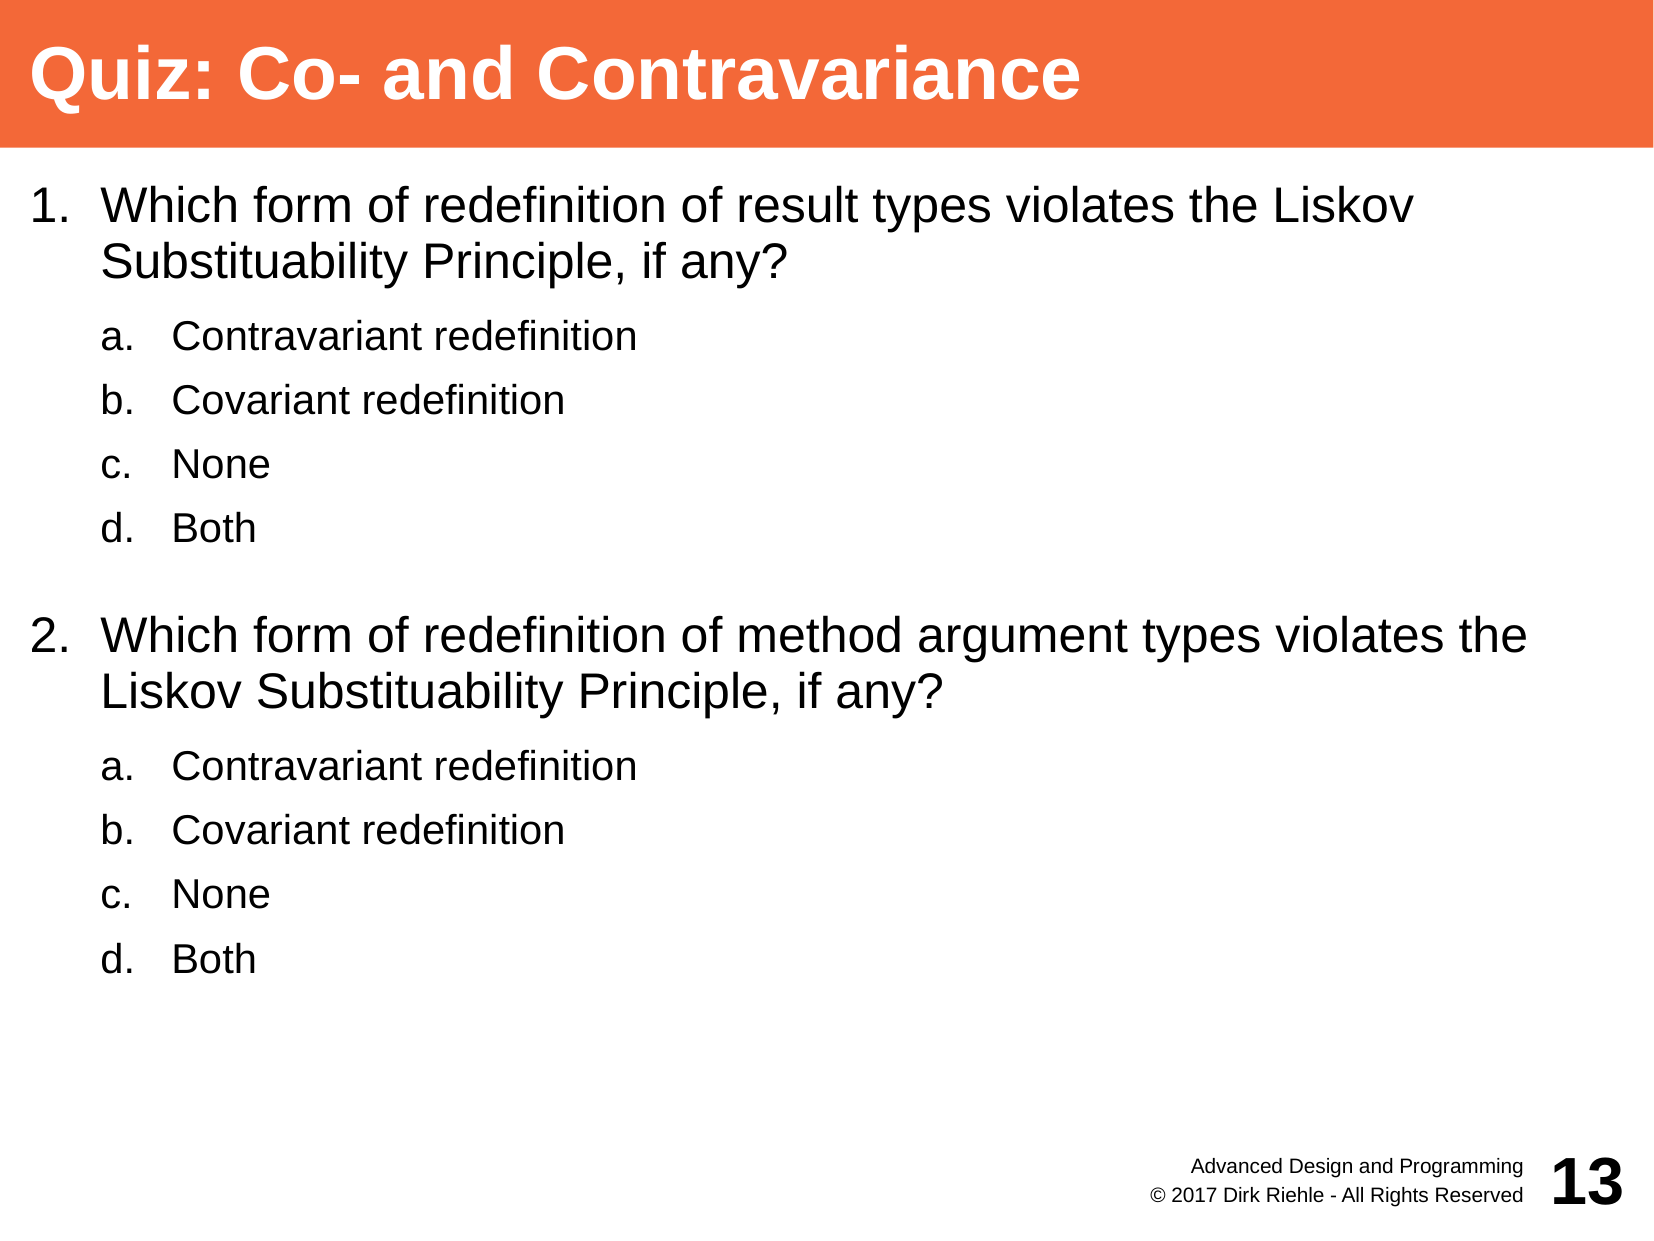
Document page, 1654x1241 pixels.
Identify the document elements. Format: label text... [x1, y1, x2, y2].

title Quiz: Co- and Contravariance [0, 0, 1654, 148]
list Which form of redefinition of result types violates the Liskov Substituability Principle, if any? Contravariant redefinition Covariant redefinition None Both Which form of redefinition of method argument types violates the Liskov Substituability Principle, if any? Contravariant redefinition Covariant redefinition None Both [29, 177, 1625, 1063]
